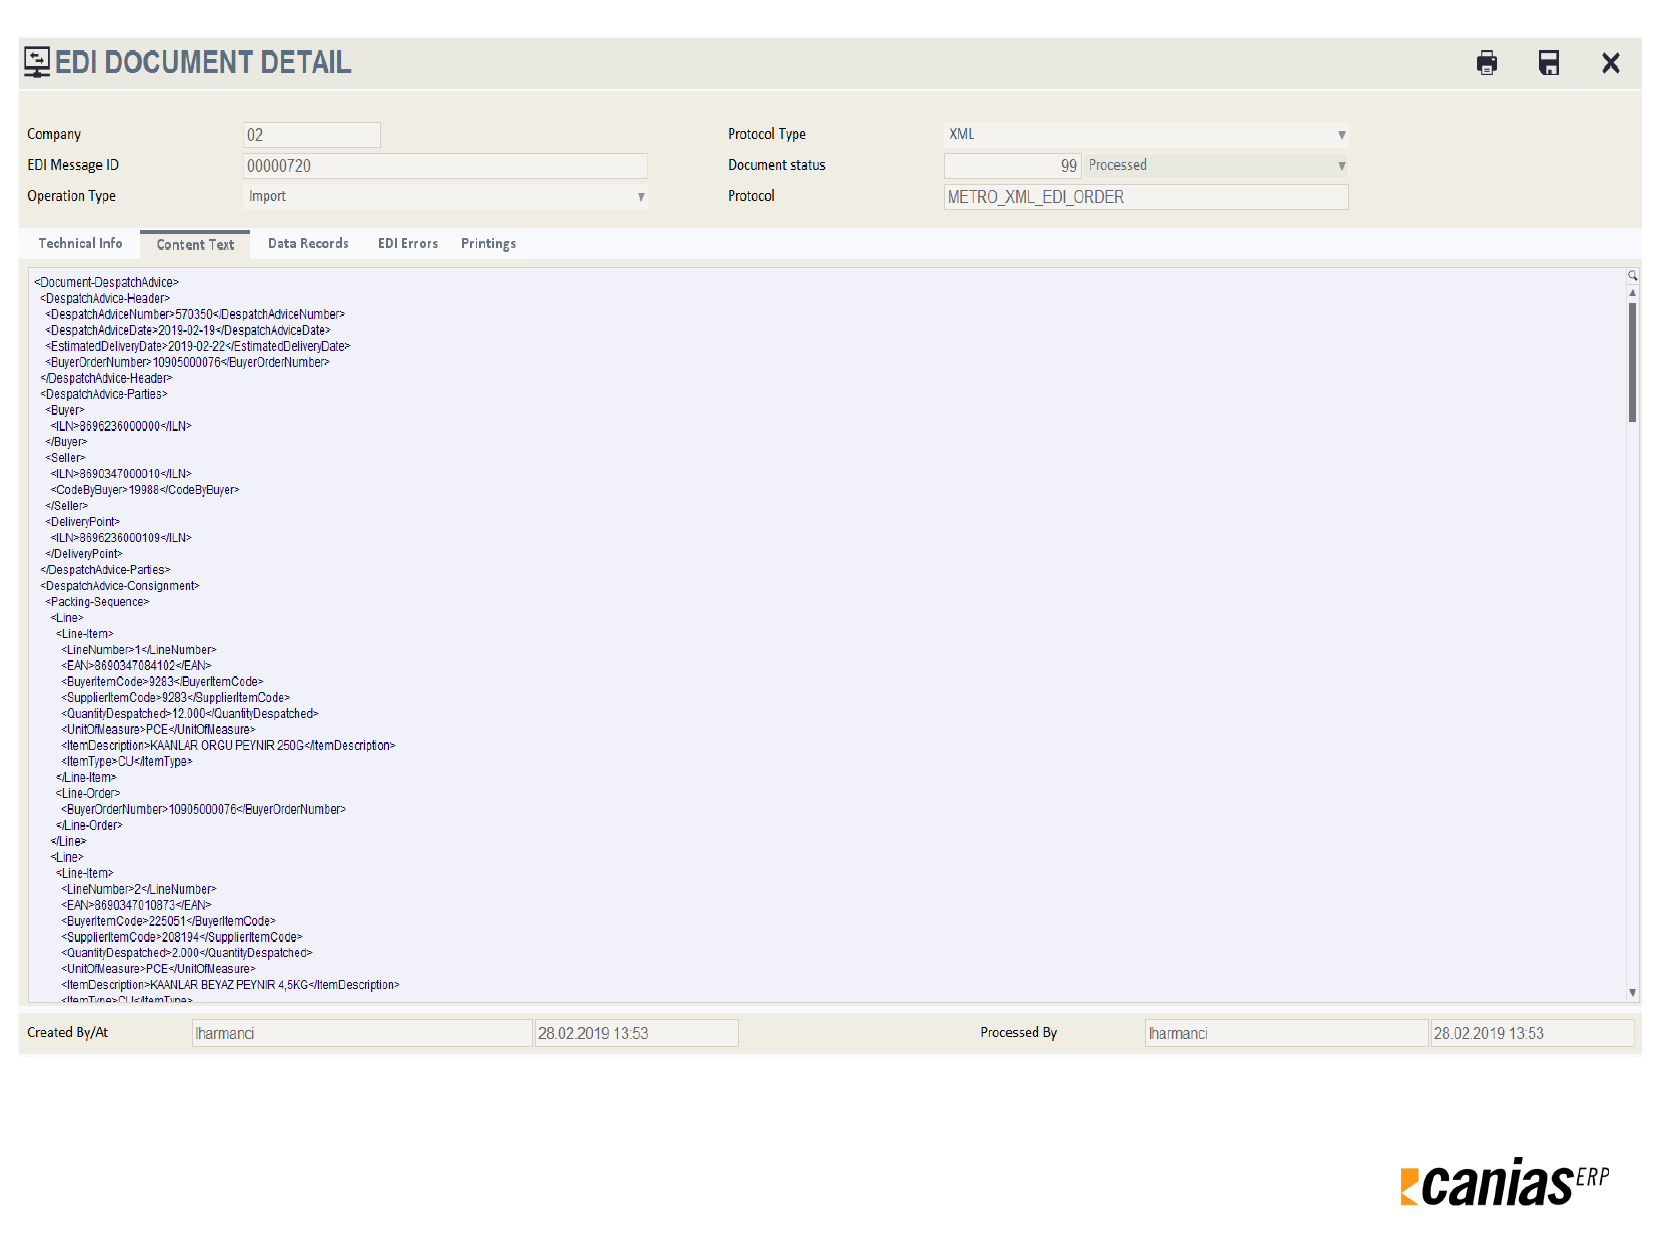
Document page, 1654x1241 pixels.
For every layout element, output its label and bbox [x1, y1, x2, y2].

picture [1375, 1139, 1635, 1223]
picture [18, 35, 1642, 1057]
